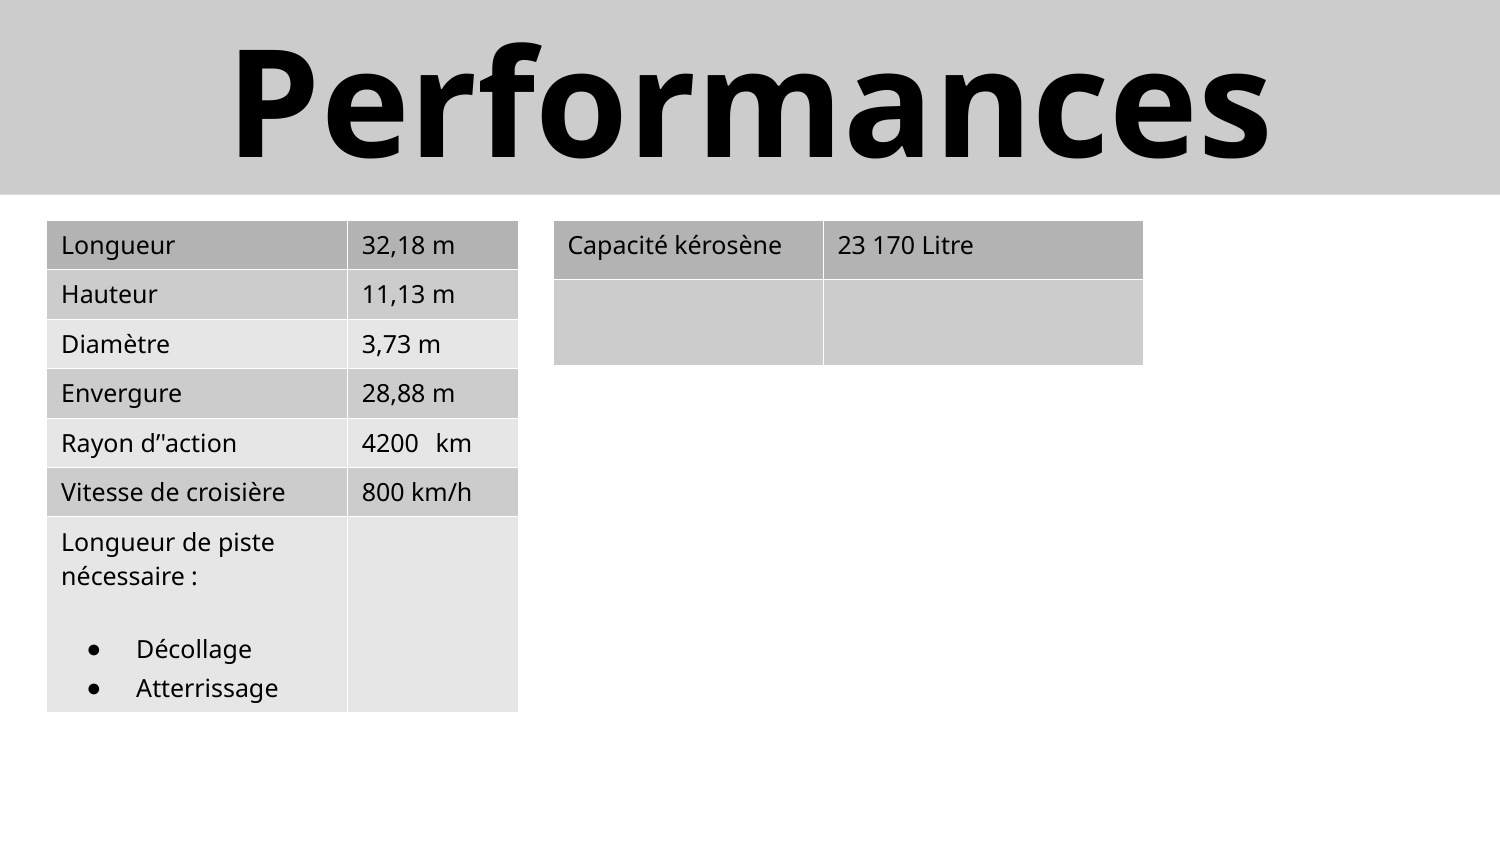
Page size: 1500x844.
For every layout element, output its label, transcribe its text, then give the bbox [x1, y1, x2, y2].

table_cell Rayon d’'action [47, 419, 347, 467]
table_header Longueur [47, 221, 347, 269]
table_cell [824, 280, 1143, 365]
table_cell 11,13 m [348, 270, 518, 319]
table_cell [554, 280, 823, 365]
table_cell Diamètre [47, 320, 347, 368]
table_cell 28,88 m [348, 369, 518, 418]
table_header 23 170 Litre [824, 221, 1143, 279]
text_box Performances [0, 0, 1500, 195]
table_cell [348, 517, 518, 712]
table_cell 800 km/h [348, 468, 518, 516]
table_cell 3,73 m [348, 320, 518, 368]
table_cell Vitesse de croisière [47, 468, 347, 516]
table_cell 4200 km [348, 419, 518, 467]
table_header Capacité kérosène [554, 221, 823, 279]
table_cell Hauteur [47, 270, 347, 319]
table_cell Longueur de piste nécessaire : Décollage Atterrissage [47, 517, 347, 712]
table_header 32,18 m [348, 221, 518, 269]
table_cell Envergure [47, 369, 347, 418]
